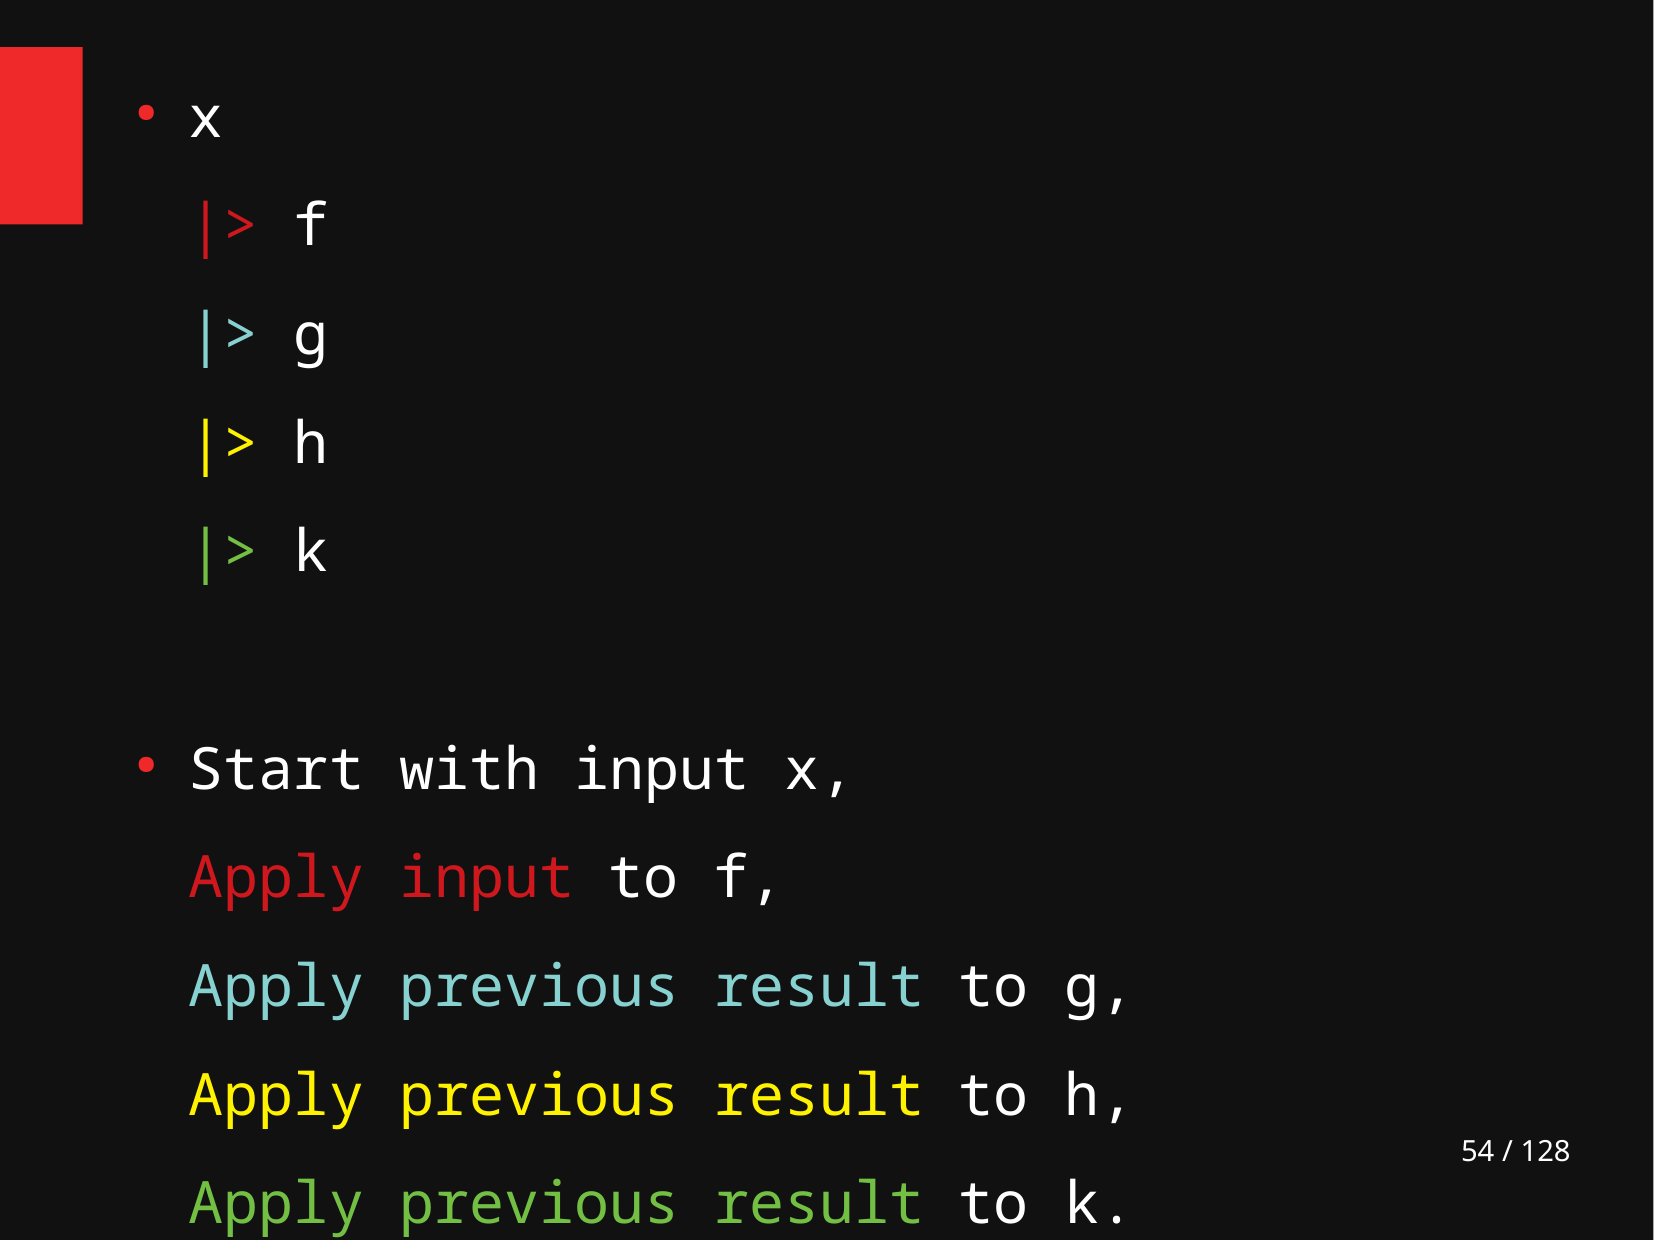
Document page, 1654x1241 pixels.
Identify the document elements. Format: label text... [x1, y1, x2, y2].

list x |> f |> g |> h |> k Start with input x, Apply input to f, Apply previous result to g, Apply previous result to h, Apply previous result to k. [118, 75, 1536, 1074]
